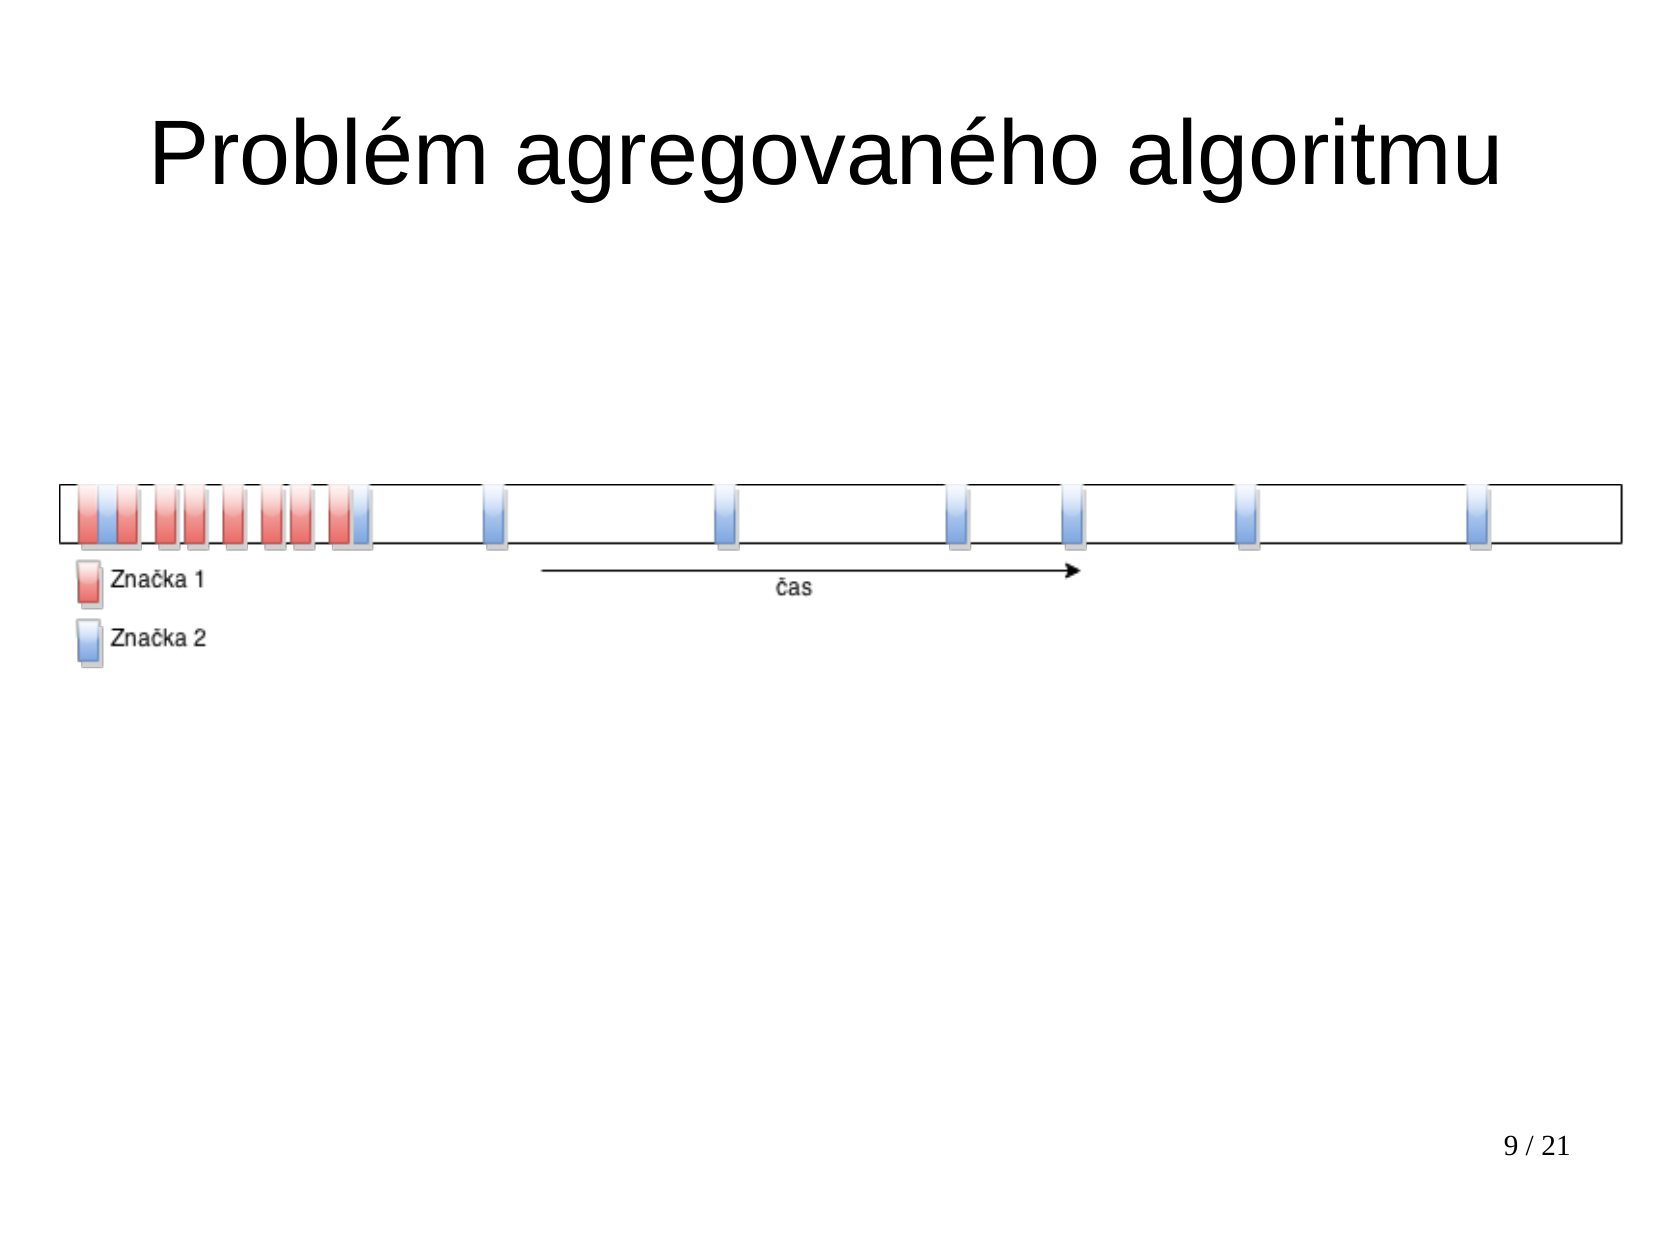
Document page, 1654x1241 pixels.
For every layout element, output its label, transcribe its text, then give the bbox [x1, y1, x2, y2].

title Problém agregovaného algoritmu [82, 49, 1571, 257]
picture [59, 484, 1625, 674]
